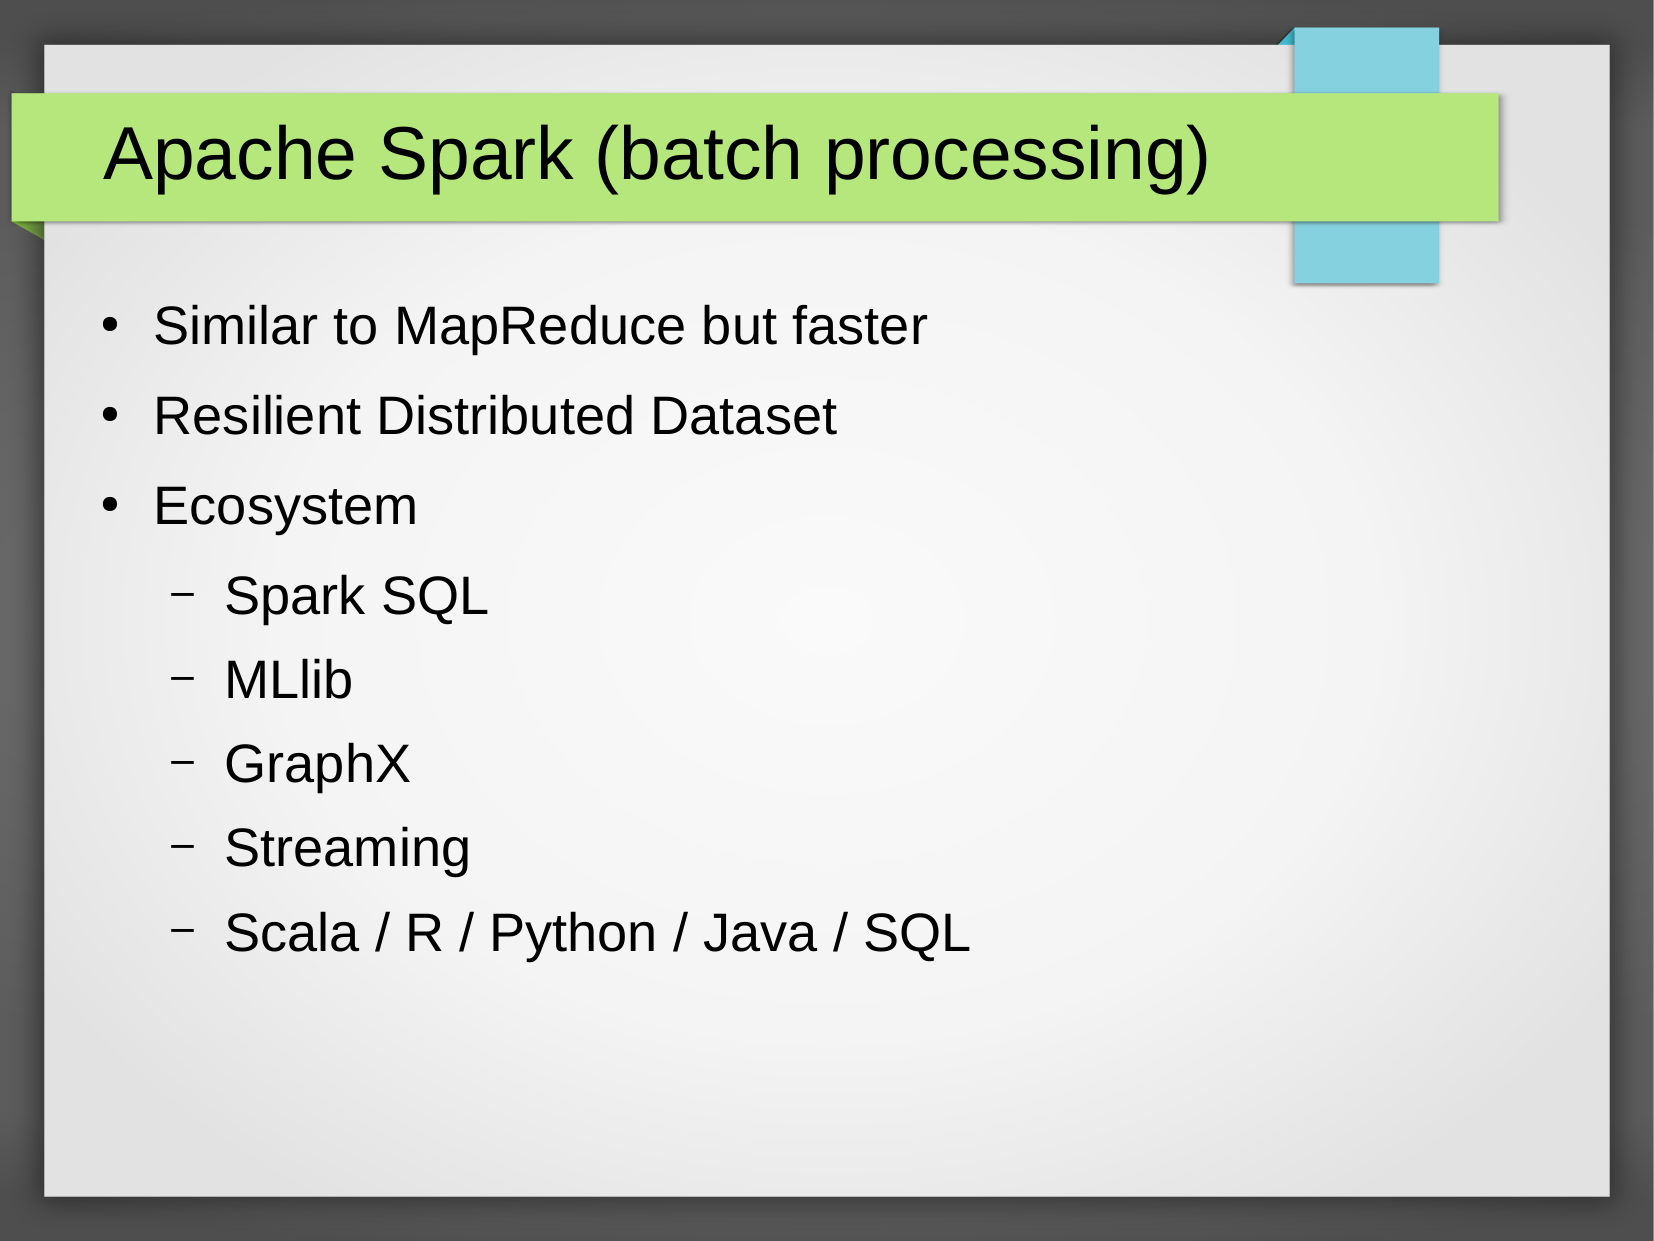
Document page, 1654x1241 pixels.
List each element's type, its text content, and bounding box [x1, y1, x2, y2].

list Similar to MapReduce but faster Resilient Distributed Dataset Ecosystem Spark SQL MLlib GraphX Streaming Scala / R / Python / Java / SQL [82, 295, 1571, 1015]
title Apache Spark (batch processing) [82, 94, 1264, 213]
picture [0, 0, 1654, 1241]
